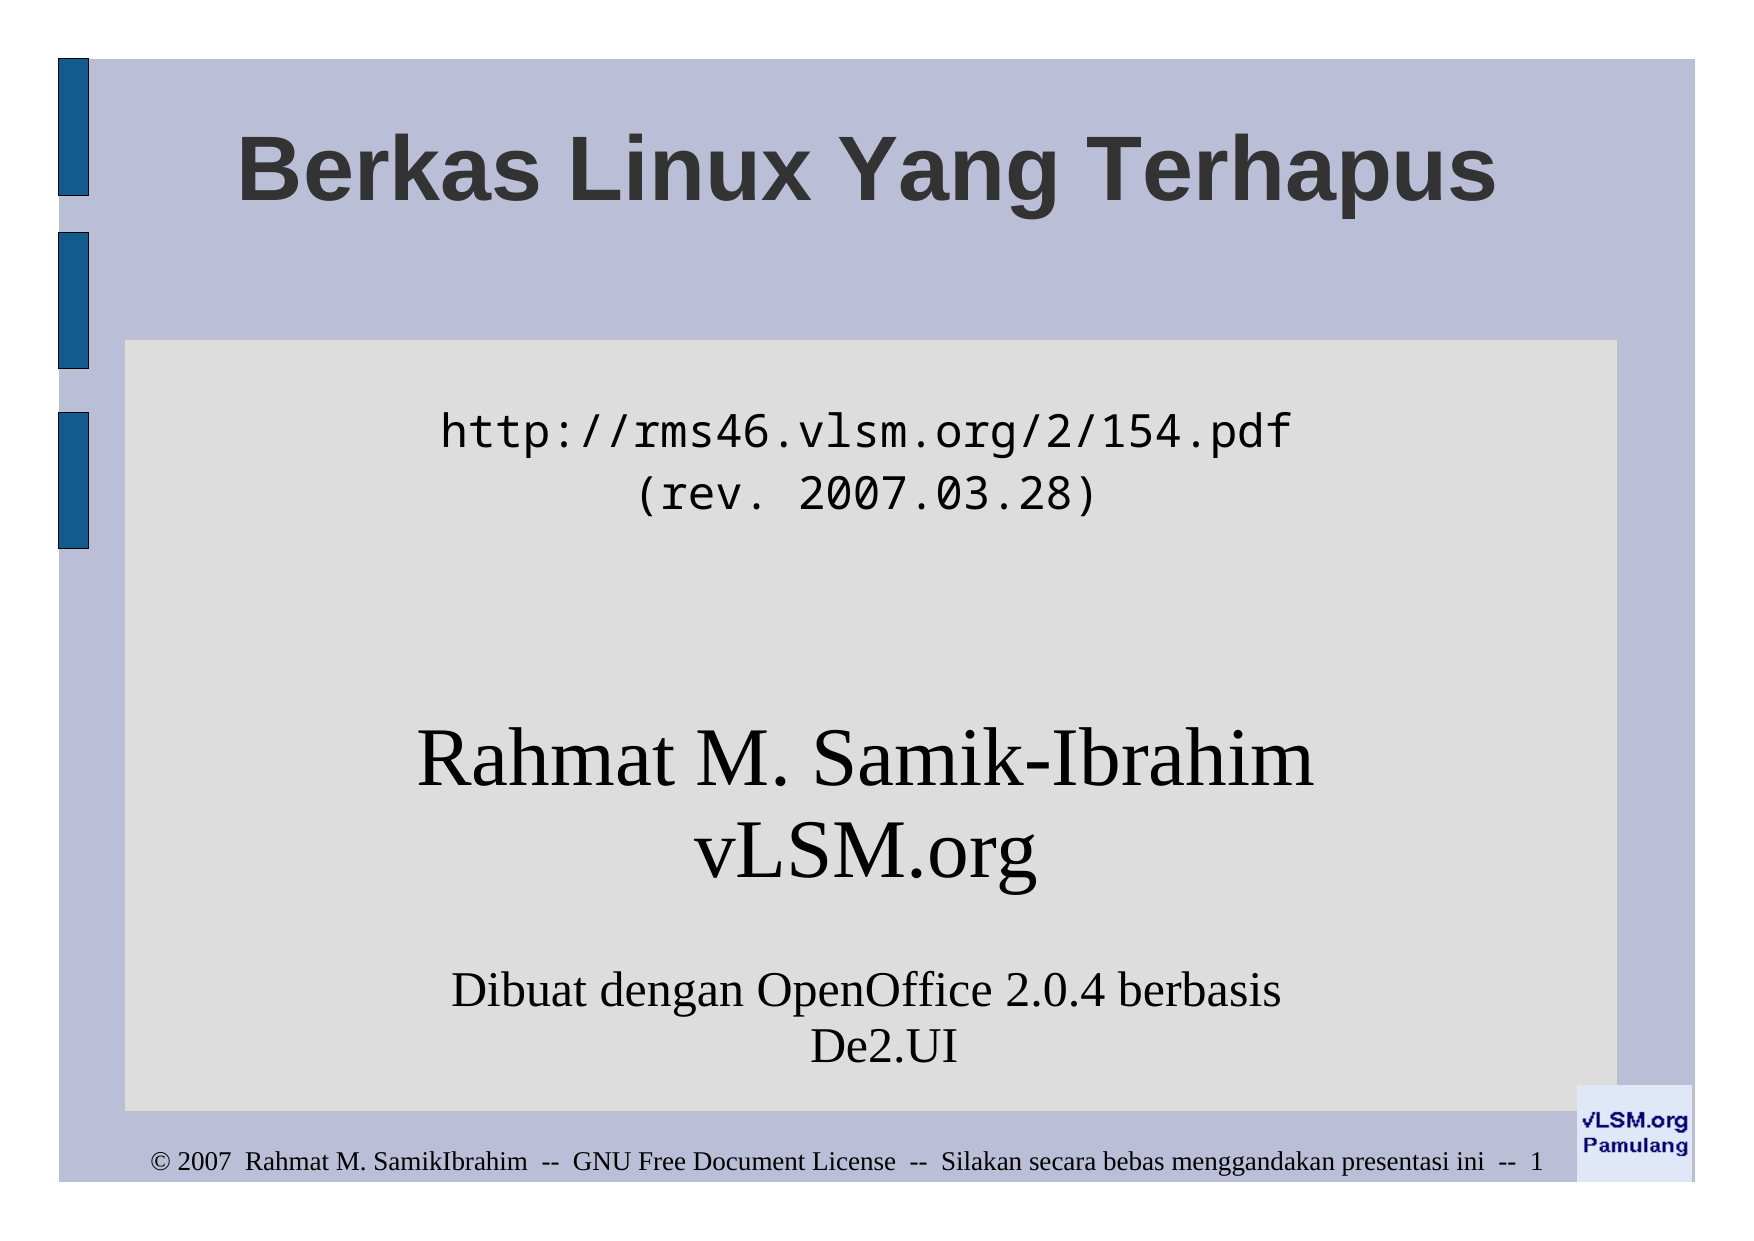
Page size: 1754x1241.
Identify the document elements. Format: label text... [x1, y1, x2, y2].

picture [1577, 1085, 1692, 1182]
title Berkas Linux Yang Terhapus [169, 74, 1568, 263]
text_box http://rms46.vlsm.org/2/154.pdf (rev. 2007.03.28) Rahmat M. Samik-Ibrahim vLSM.org Dibuat dengan OpenOffice 2.0.4 berbasis De2.UI [375, 398, 1358, 1060]
